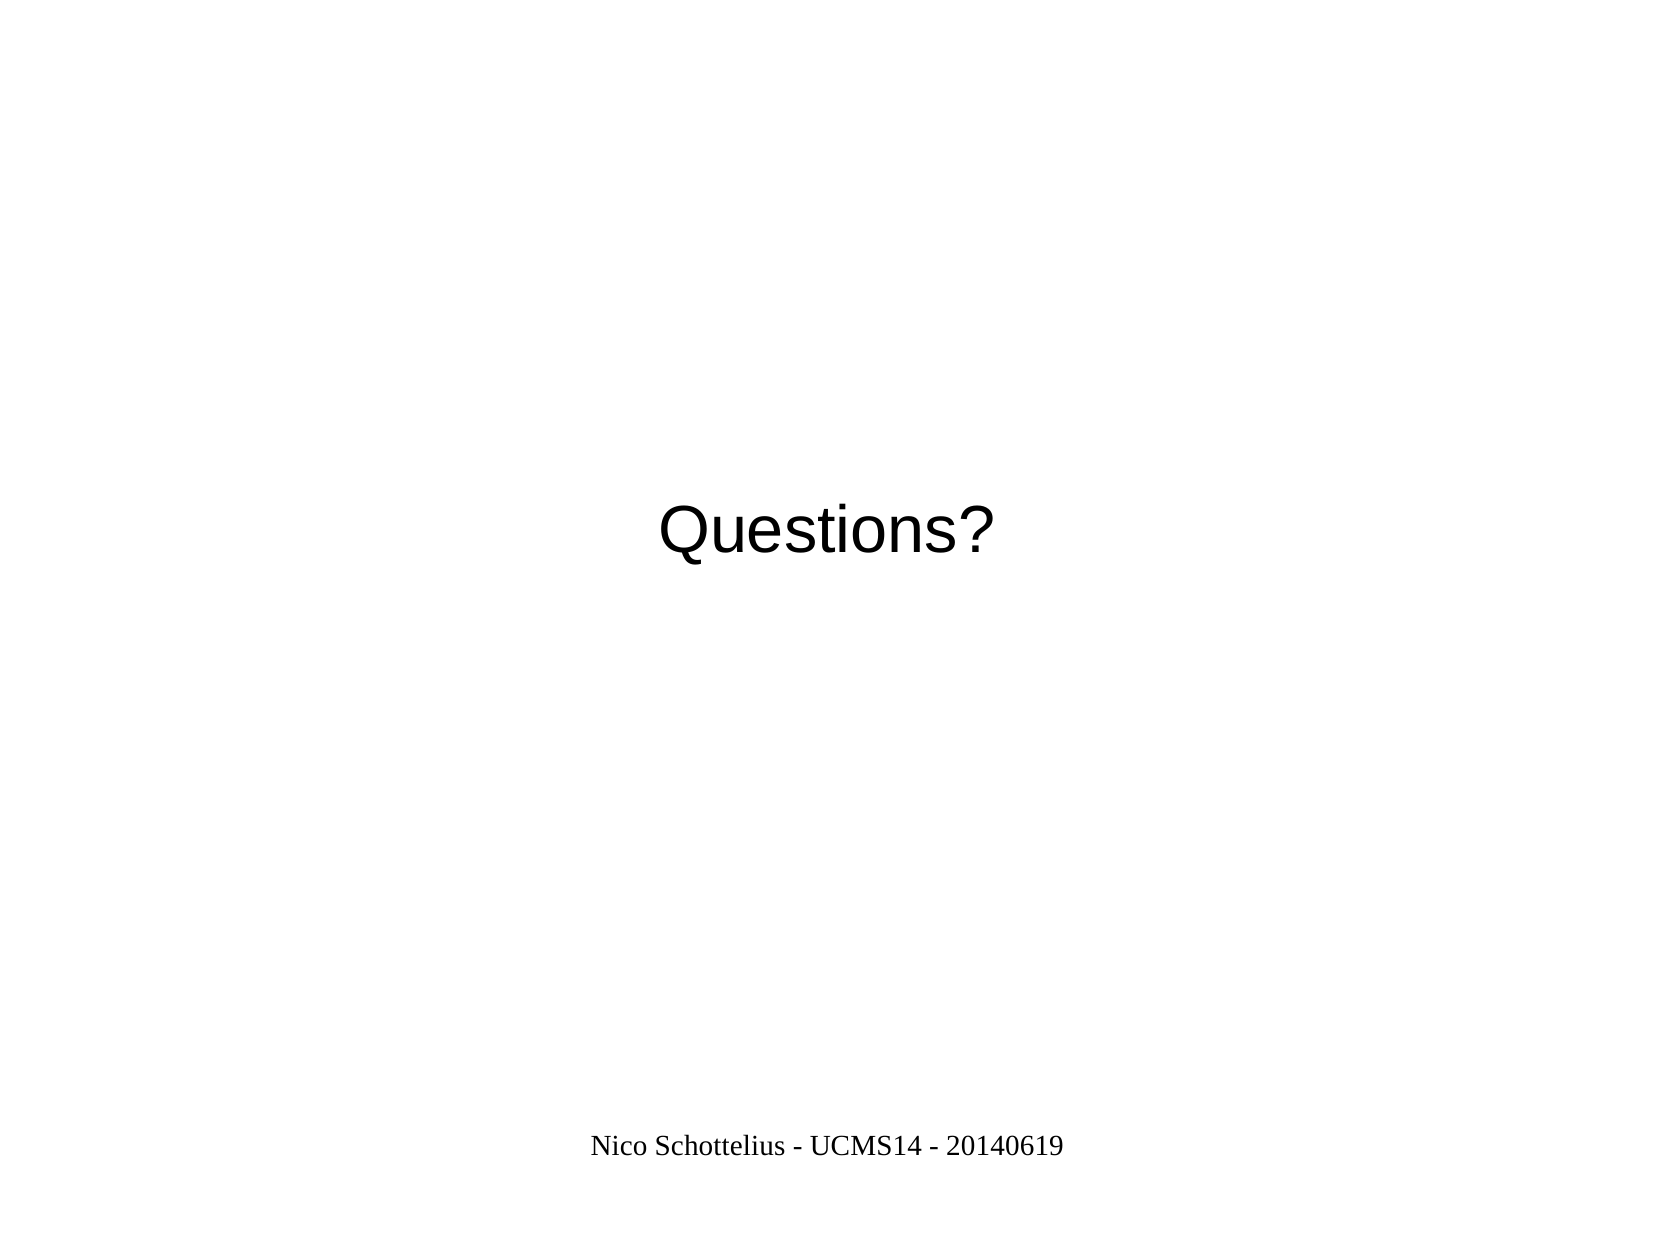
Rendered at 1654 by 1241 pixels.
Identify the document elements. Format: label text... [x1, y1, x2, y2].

subtitle Questions? [82, 49, 1571, 1010]
